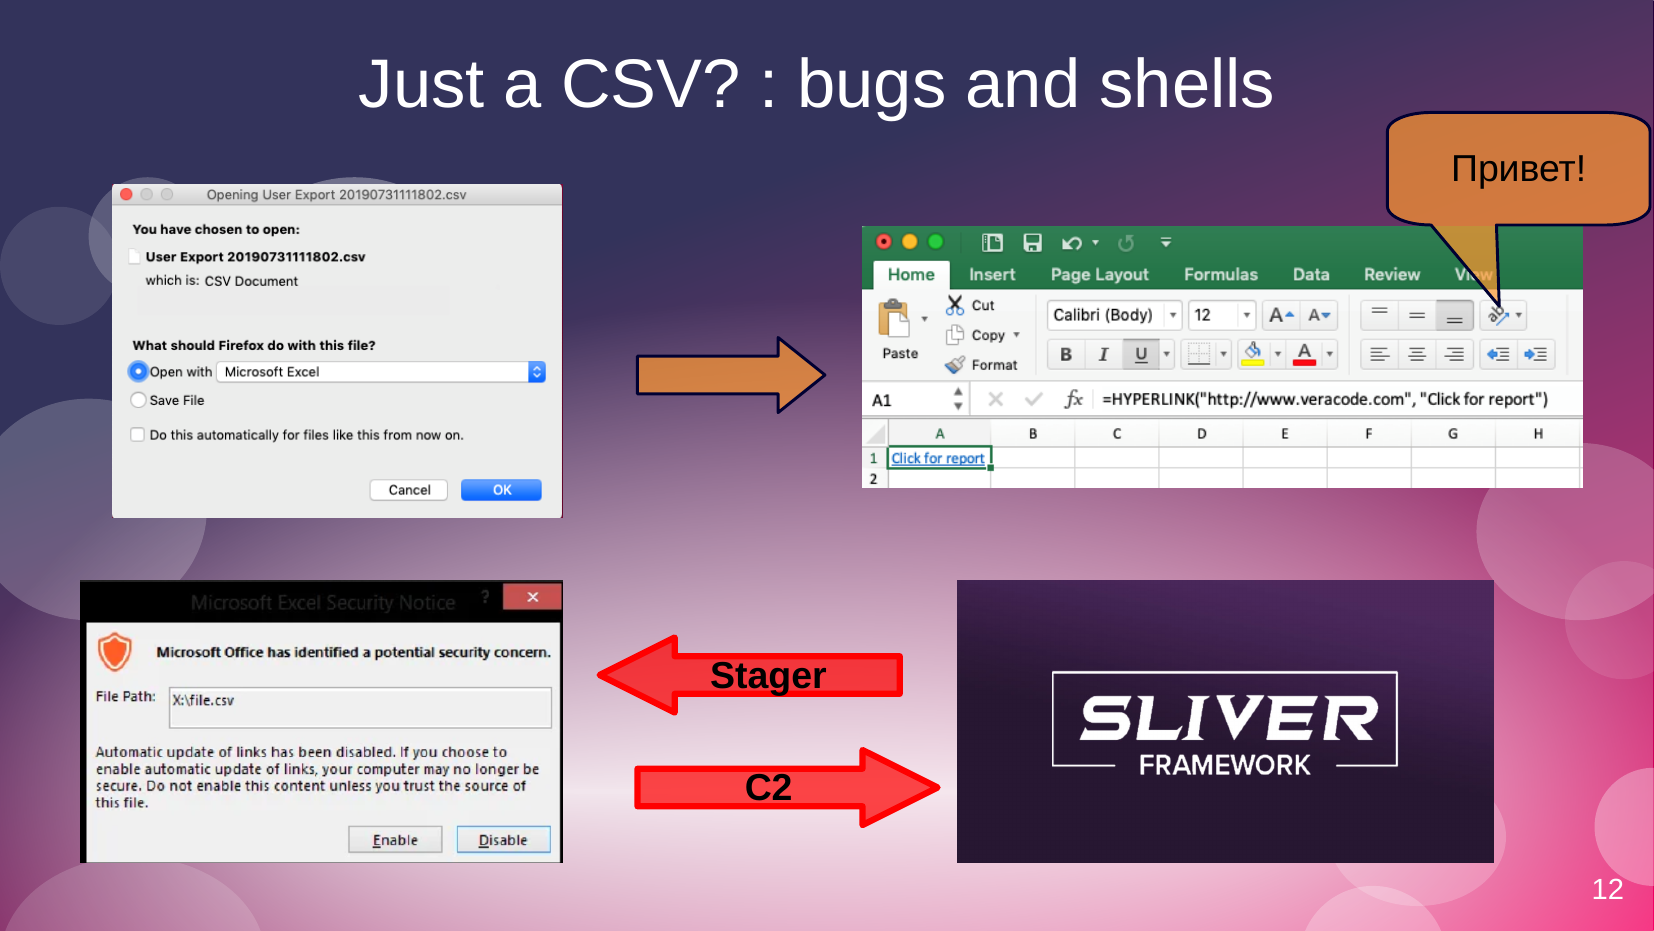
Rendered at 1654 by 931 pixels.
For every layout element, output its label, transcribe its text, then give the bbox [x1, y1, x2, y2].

text_box [637, 337, 826, 413]
picture [957, 580, 1494, 863]
picture [112, 184, 563, 518]
title Just a CSV? : bugs and shells [88, 2, 1565, 166]
picture [862, 226, 1583, 488]
picture [80, 580, 563, 863]
text_box Привет! [1387, 112, 1651, 307]
text_box C2 [637, 750, 938, 826]
text_box Stager [599, 637, 900, 713]
